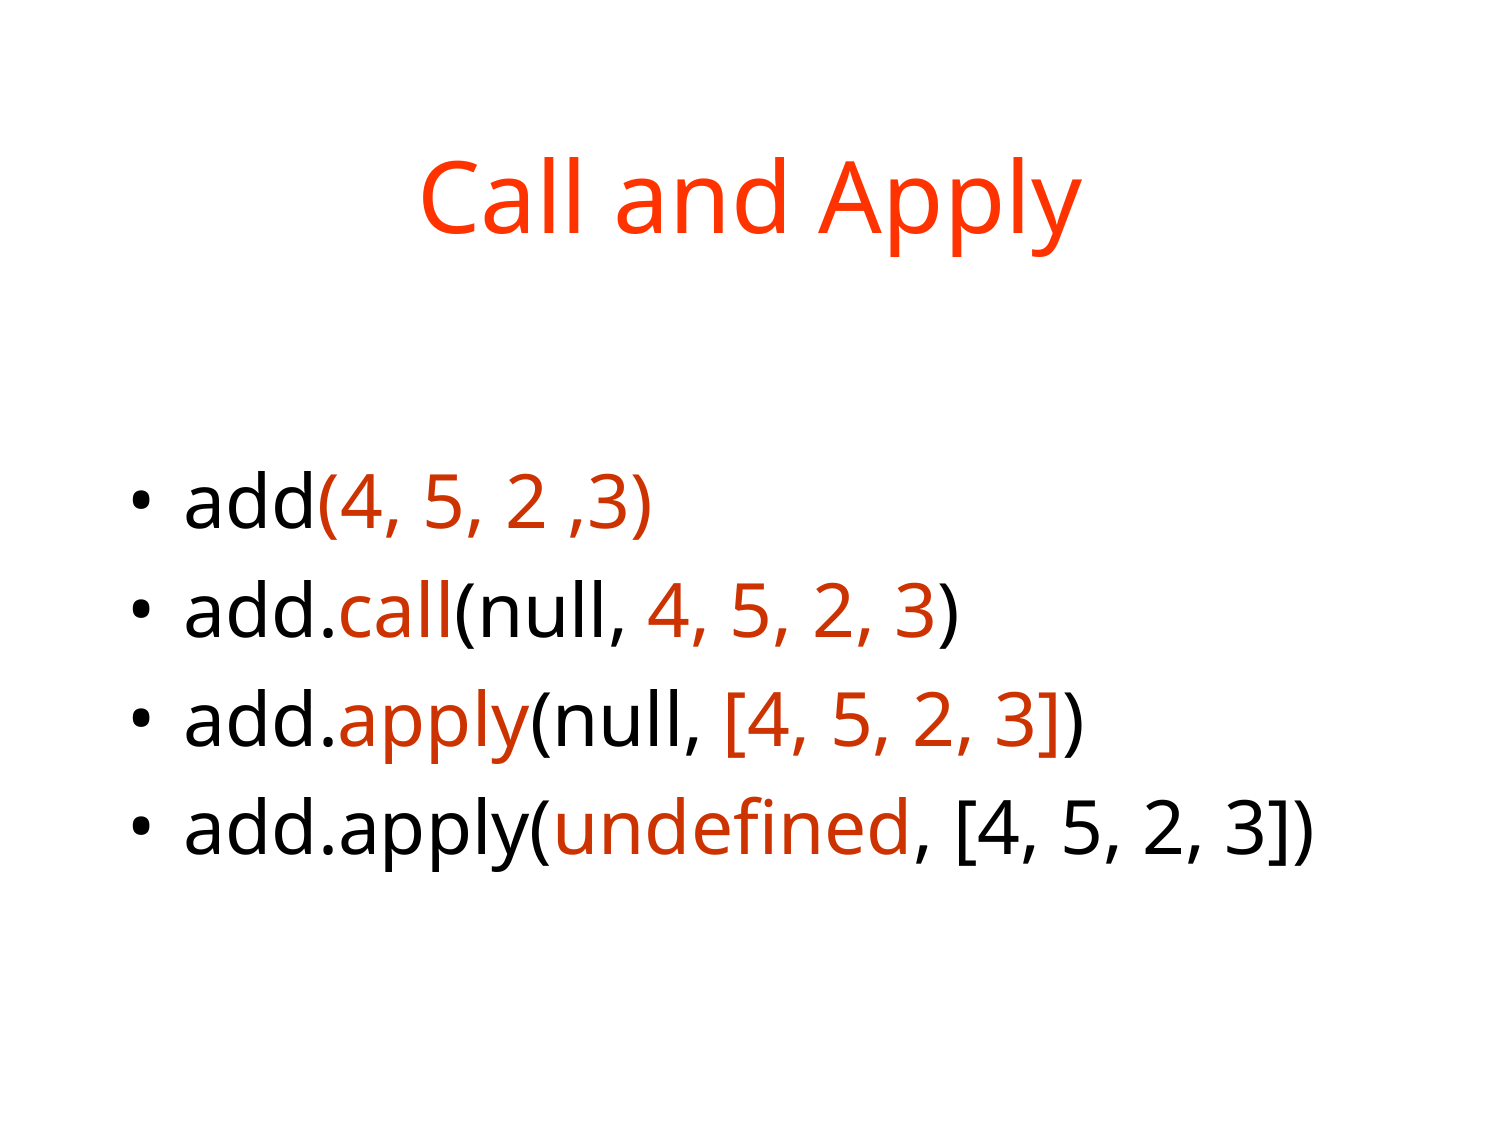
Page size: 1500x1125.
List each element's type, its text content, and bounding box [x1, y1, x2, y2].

title Call and Apply [112, 99, 1388, 288]
list add(4, 5, 2 ,3) add.call(null, 4, 5, 2, 3) add.apply(null, [4, 5, 2, 3]) add.apply(undefined, [4, 5, 2, 3]) [112, 324, 1388, 1001]
